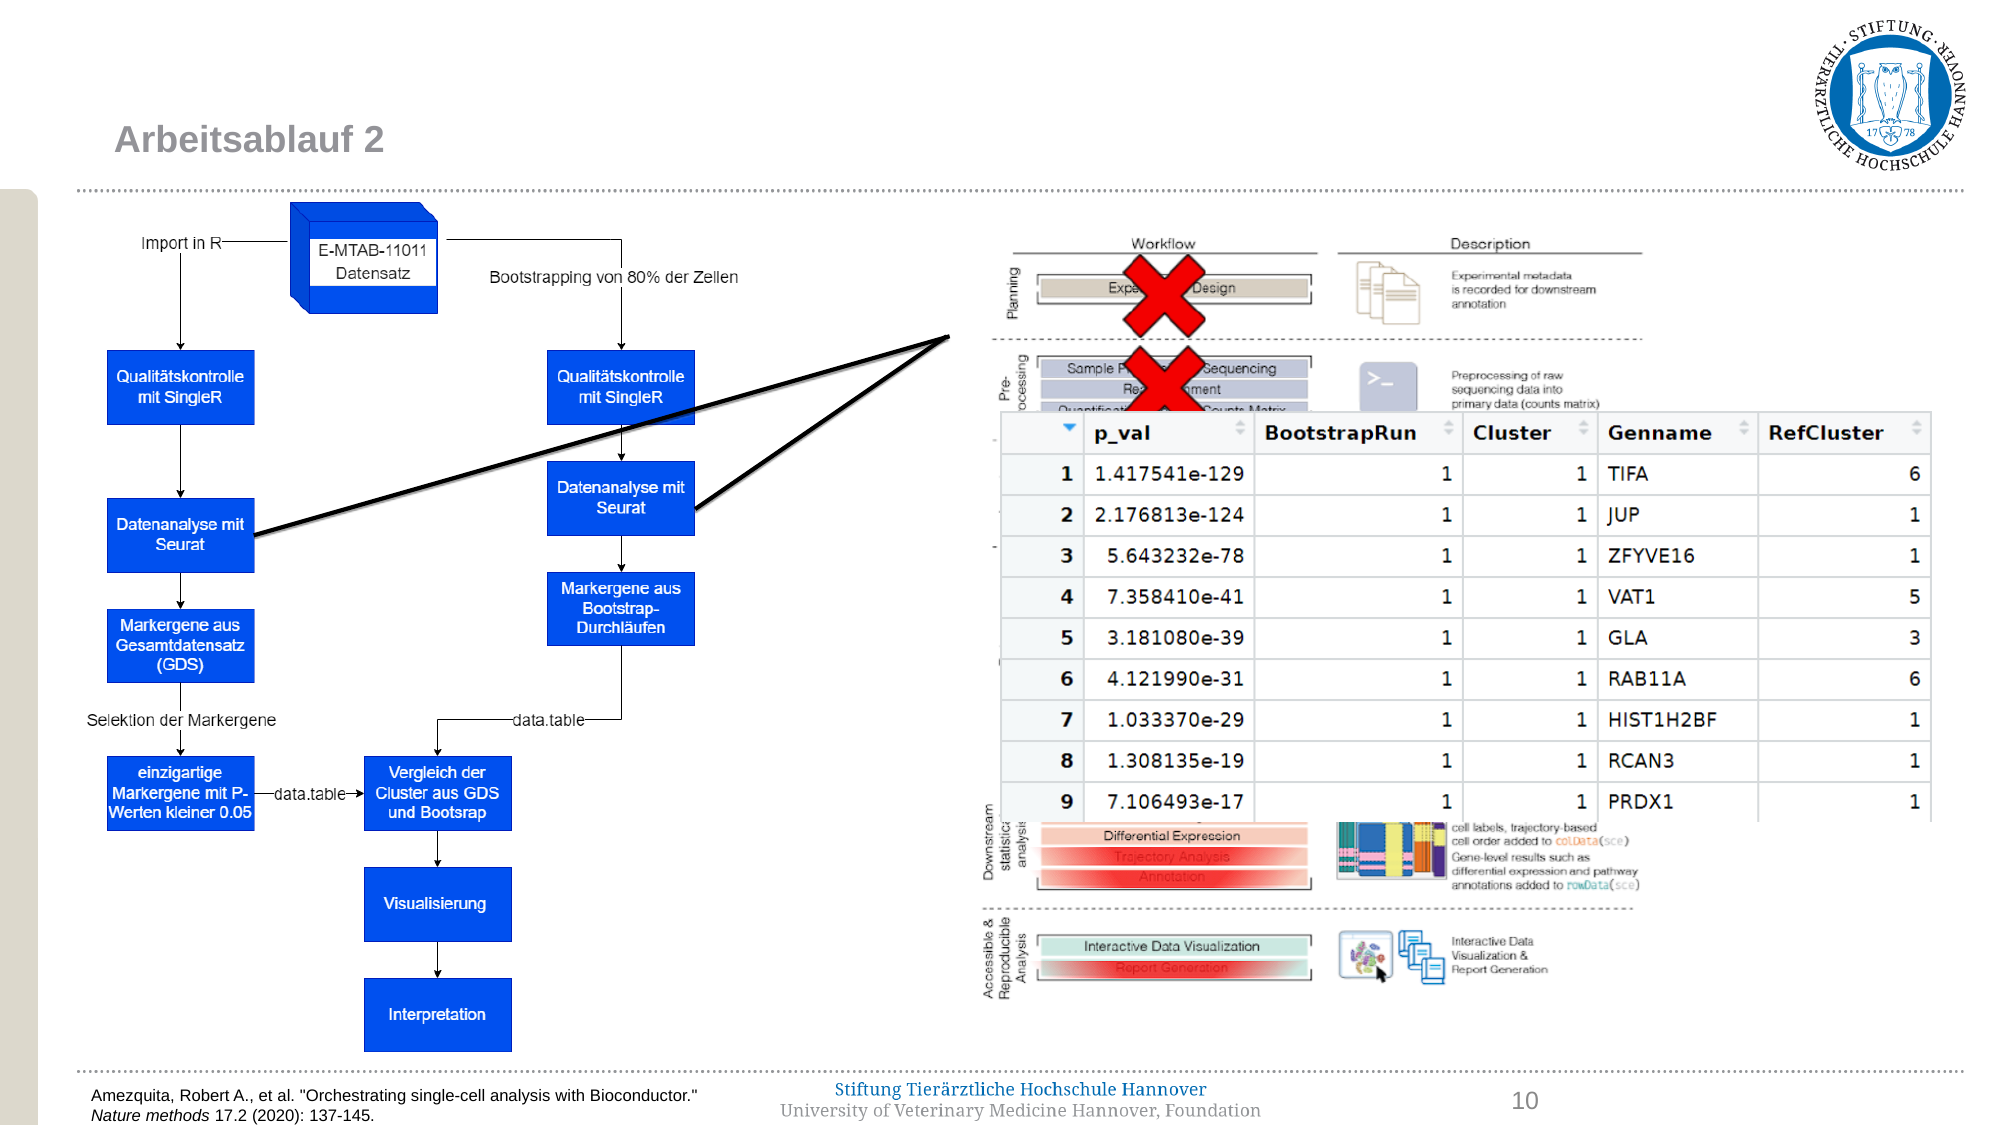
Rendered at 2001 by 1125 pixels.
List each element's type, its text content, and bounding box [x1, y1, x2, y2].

picture [86, 202, 738, 1052]
text_box Amezquita, Robert A., et al. "Orchestrating single-cell analysis with Bioconductor." ​ Nature methods 17.2 (2020): 137-145. [75, 1076, 1235, 1125]
list Arbeitsablauf 2 [114, 90, 1709, 185]
slide_number 10 [1496, 1069, 1963, 1125]
picture [952, 213, 1932, 1002]
